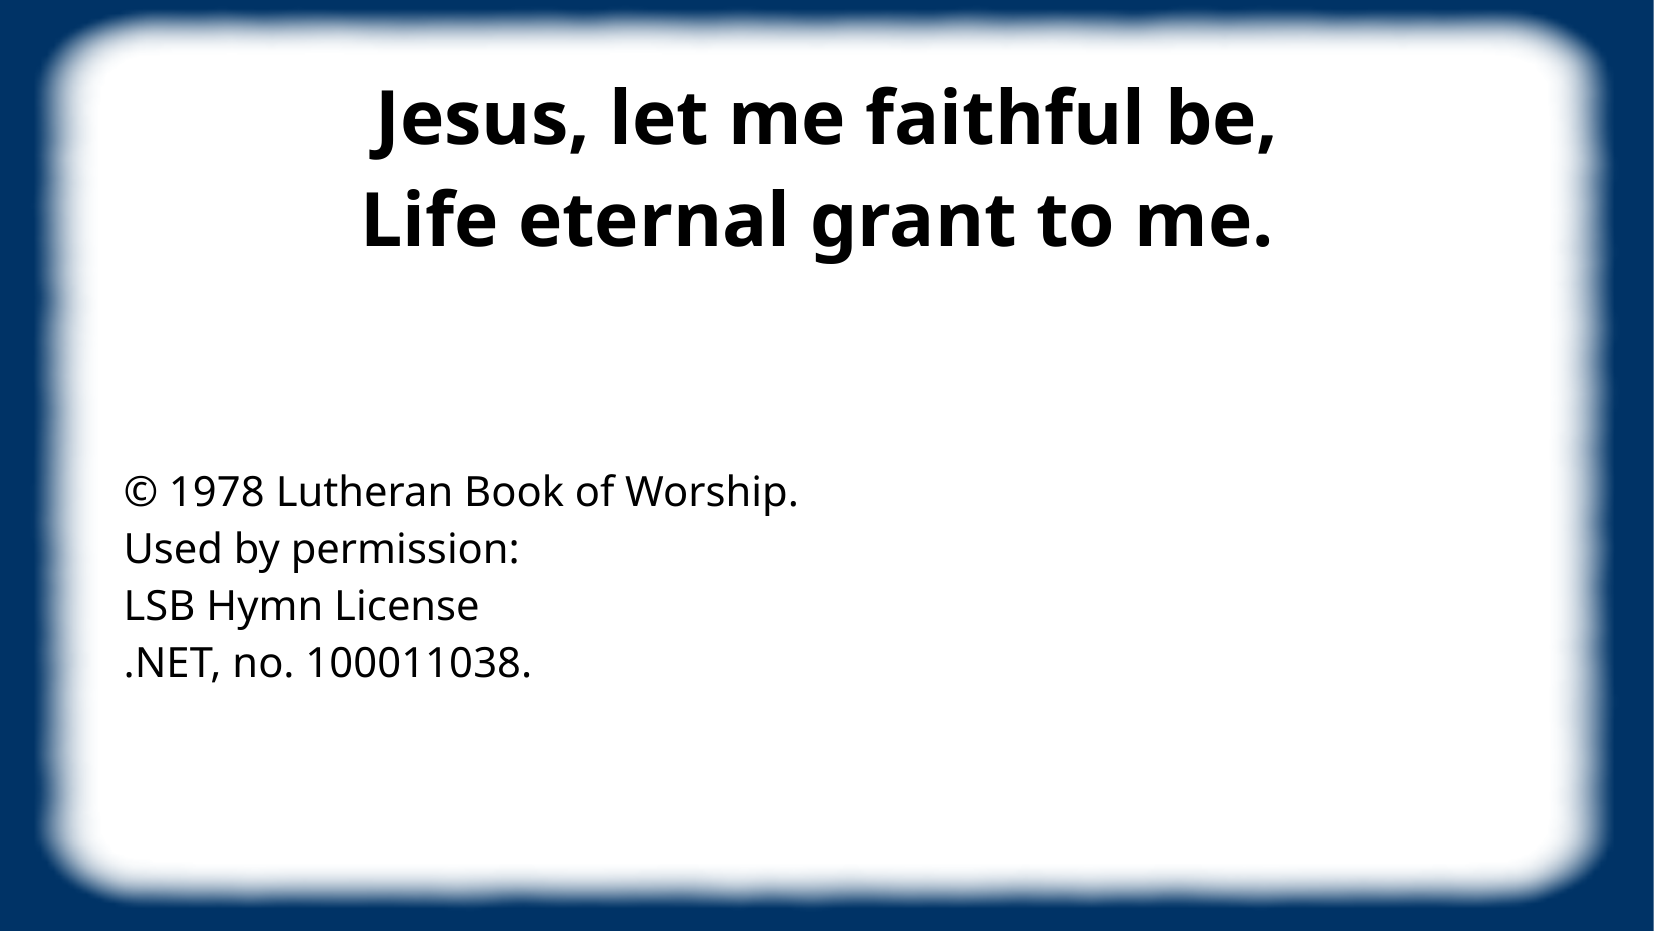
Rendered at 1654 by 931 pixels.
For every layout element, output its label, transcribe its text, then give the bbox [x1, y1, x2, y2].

text_box Jesus, let me faithful be, Life eternal grant to me. © 1978 Lutheran Book of Worship. Used by permission: LSB Hymn License .NET, no. 100011038. [90, 56, 1546, 736]
picture [0, 0, 1654, 931]
